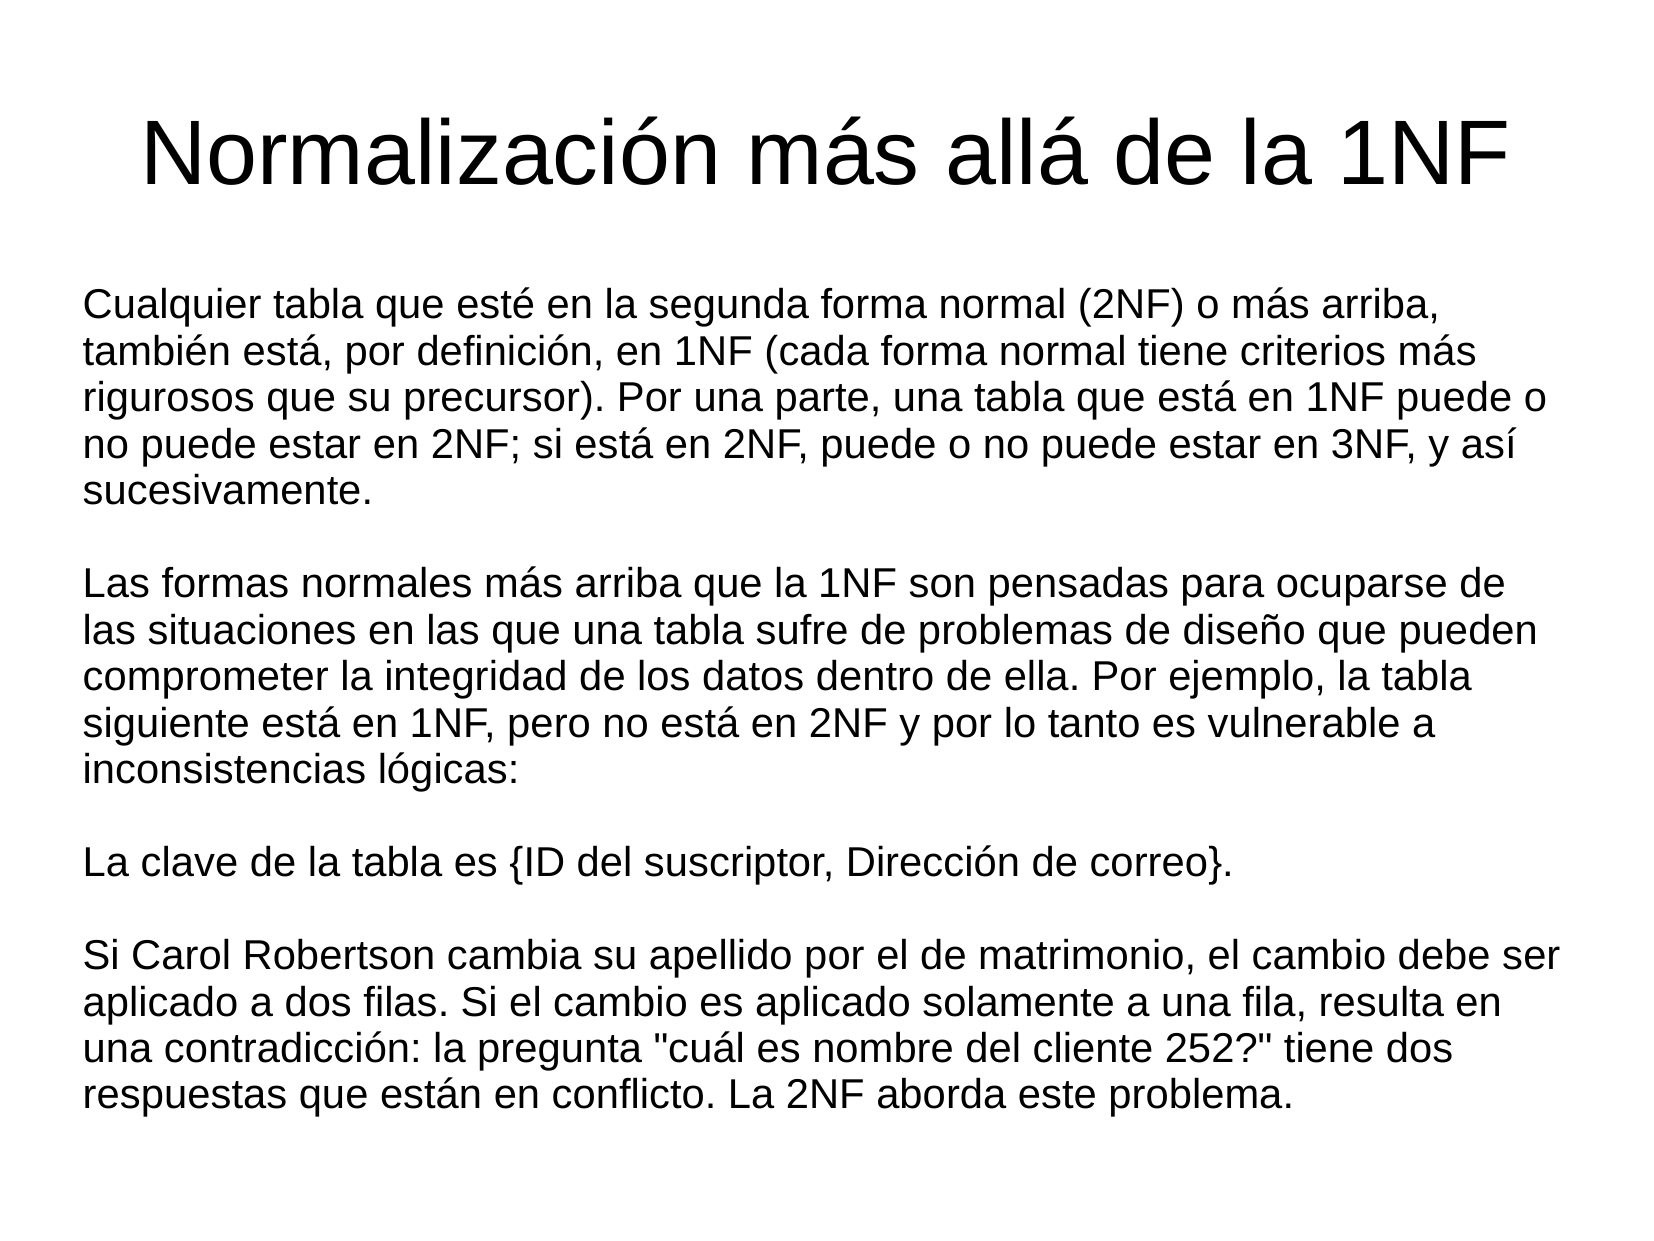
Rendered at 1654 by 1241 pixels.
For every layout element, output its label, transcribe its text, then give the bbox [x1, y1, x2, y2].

title Normalización más allá de la 1NF [82, 49, 1571, 257]
subtitle Cualquier tabla que esté en la segunda forma normal (2NF) o más arriba, también está, por definición, en 1NF (cada forma normal tiene criterios más rigurosos que su precursor). Por una parte, una tabla que está en 1NF puede o no puede estar en 2NF; si está en 2NF, puede o no puede estar en 3NF, y así sucesivamente. Las formas normales más arriba que la 1NF son pensadas para ocuparse de las situaciones en las que una tabla sufre de problemas de diseño que pueden comprometer la integridad de los datos dentro de ella. Por ejemplo, la tabla siguiente está en 1NF, pero no está en 2NF y por lo tanto es vulnerable a inconsistencias lógicas: La clave de la tabla es {ID del suscriptor, Dirección de correo}. Si Carol Robertson cambia su apellido por el de matrimonio, el cambio debe ser aplicado a dos filas. Si el cambio es aplicado solamente a una fila, resulta en una contradicción: la pregunta "cuál es nombre del cliente 252?" tiene dos respuestas que están en conflicto. La 2NF aborda este problema. [82, 278, 1571, 1121]
